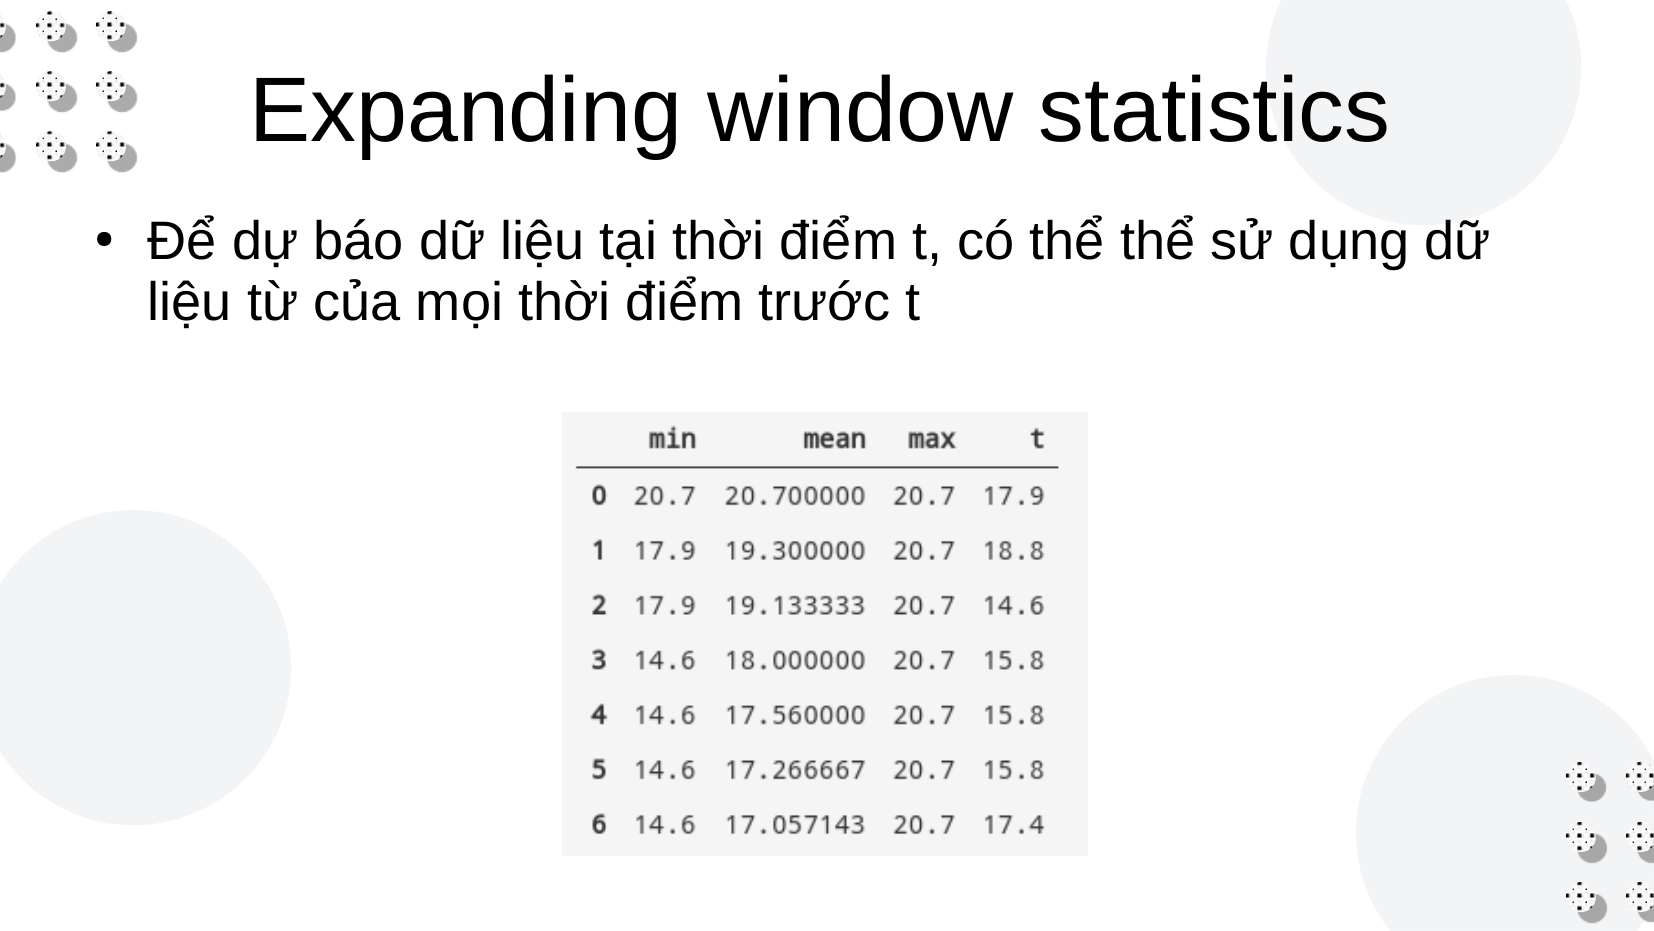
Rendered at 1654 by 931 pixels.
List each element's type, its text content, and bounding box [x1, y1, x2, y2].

picture [35, 131, 67, 162]
picture [1625, 881, 1654, 912]
picture [1565, 761, 1596, 793]
picture [562, 412, 1088, 856]
picture [0, 74, 6, 99]
picture [0, 14, 6, 39]
picture [1565, 882, 1596, 913]
picture [35, 71, 66, 102]
picture [1565, 821, 1596, 853]
picture [1625, 761, 1654, 792]
picture [0, 134, 7, 159]
picture [1625, 821, 1654, 853]
picture [35, 11, 66, 42]
list Để dự báo dữ liệu tại thời điểm t, có thể thể sử dụng dữ liệu từ của mọi thời điểm trước t [76, 210, 1565, 863]
picture [95, 11, 126, 32]
title Expanding window statistics [76, 32, 1565, 188]
